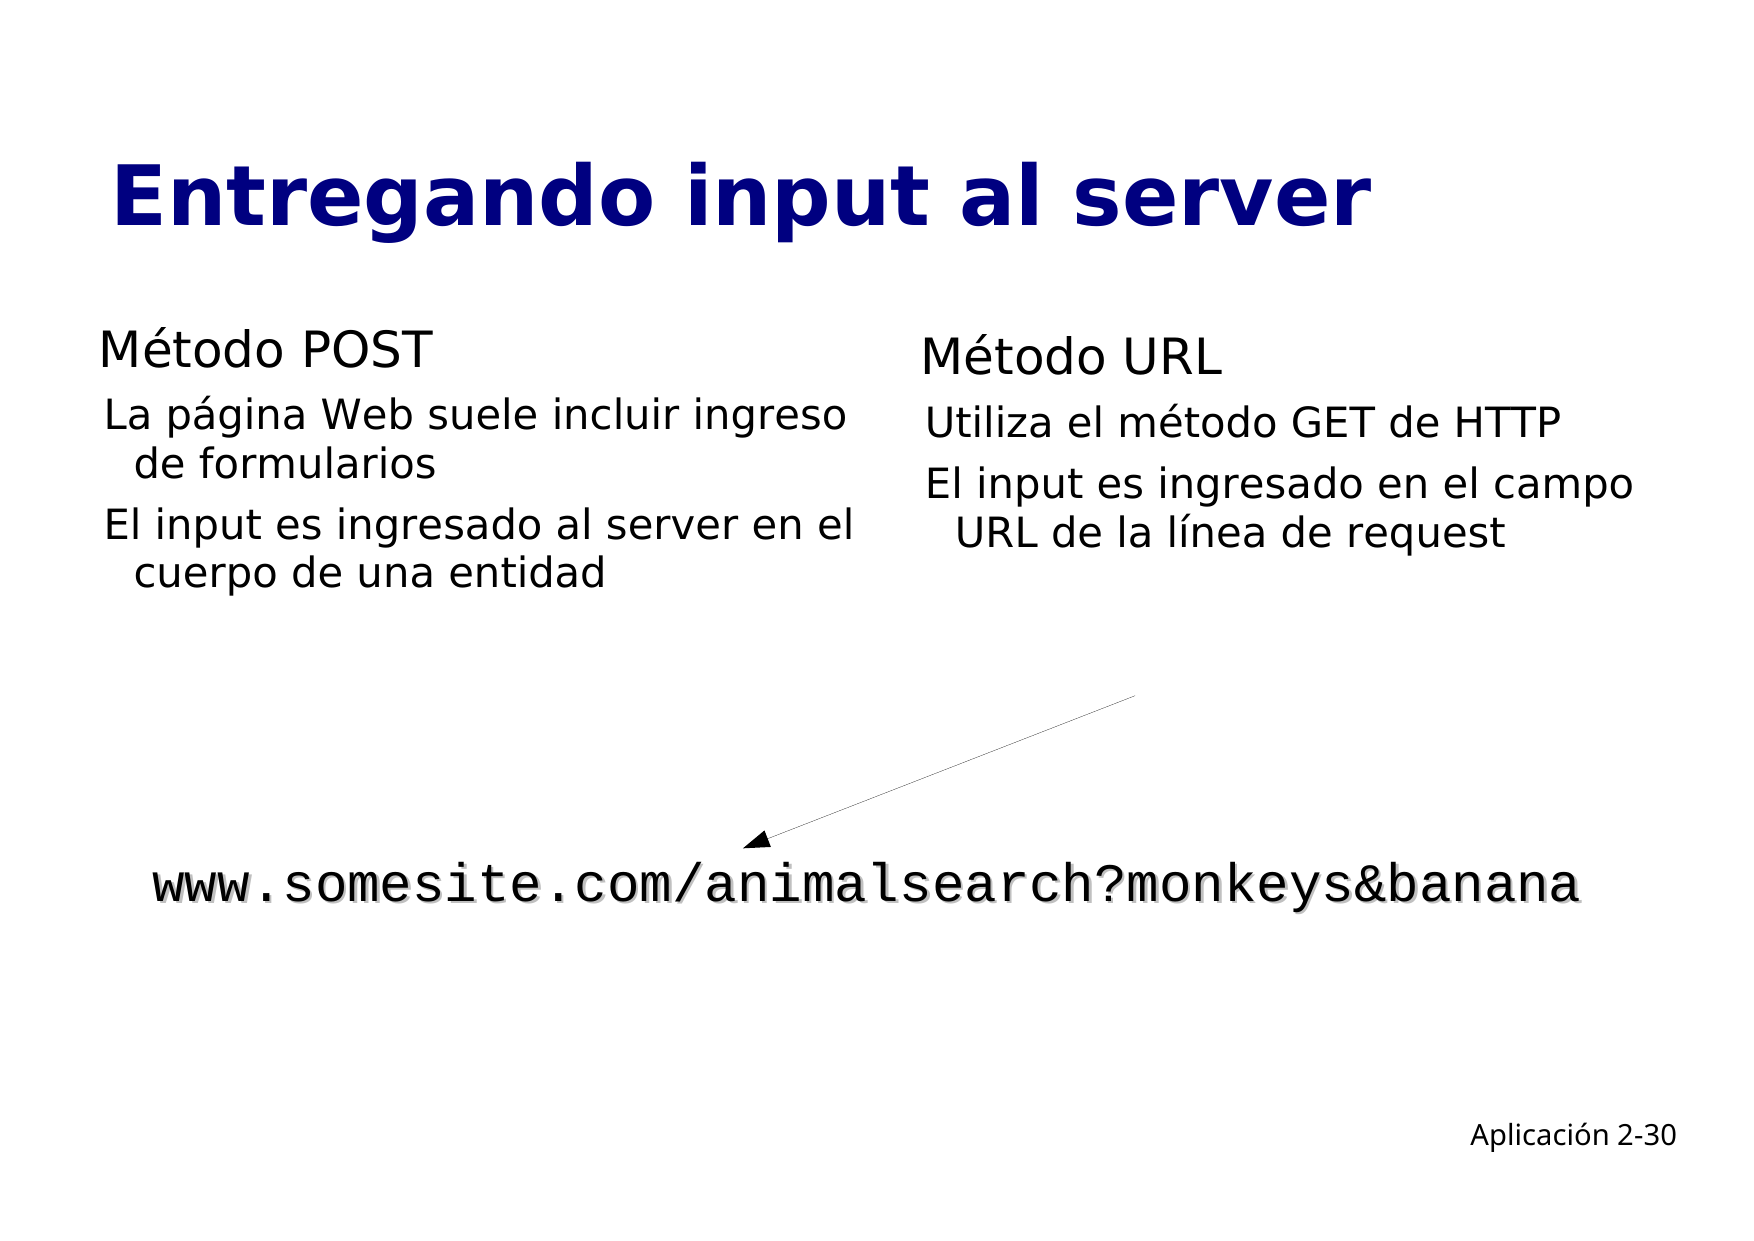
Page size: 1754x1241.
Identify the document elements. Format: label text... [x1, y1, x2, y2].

list Método URL Utiliza el método GET de HTTP El input es ingresado en el campo URL de la línea de request [902, 320, 1672, 1125]
title Entregando input al server [95, 88, 1671, 305]
list Método POST La página Web suele incluir ingreso de formularios El input es ingresado al server en el cuerpo de una entidad [95, 320, 865, 671]
text_box www.somesite.com/animalsearch?monkeys&banana [138, 848, 1598, 926]
